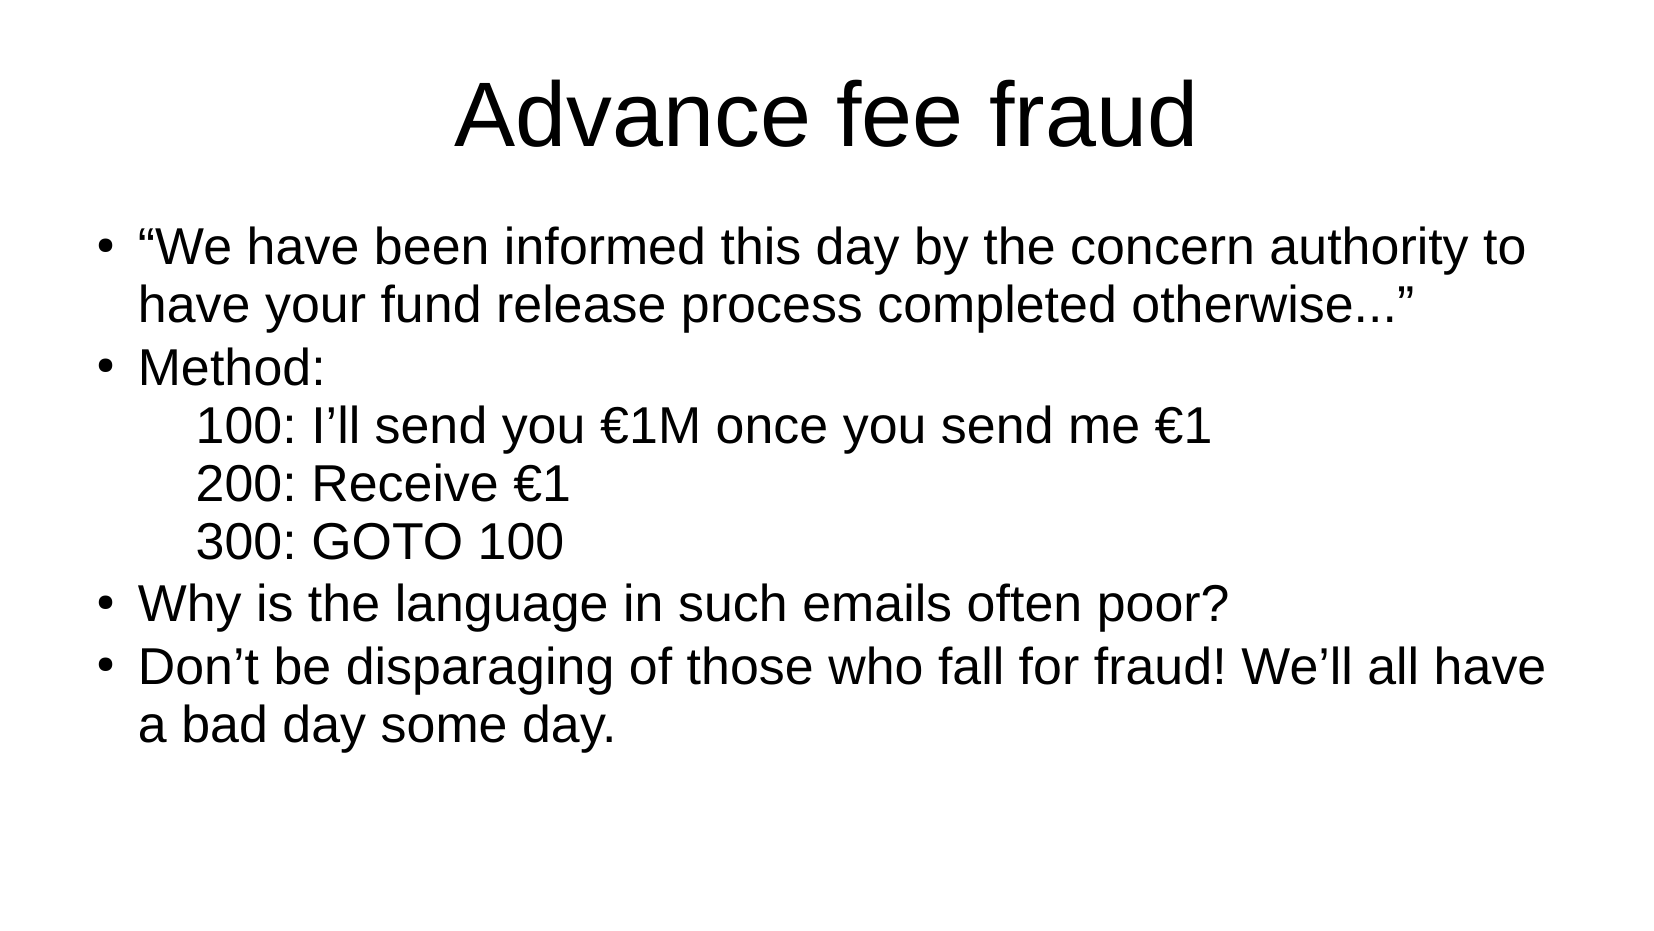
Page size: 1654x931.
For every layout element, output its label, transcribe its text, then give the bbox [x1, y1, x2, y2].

list “We have been informed this day by the concern authority to have your fund release process completed otherwise...” Method: 100: I’ll send you €1M once you send me €1 200: Receive €1 300: GOTO 100 Why is the language in such emails often poor? Don’t be disparaging of those who fall for fraud! We’ll all have a bad day some day. [82, 217, 1571, 758]
title Advance fee fraud [82, 37, 1571, 193]
